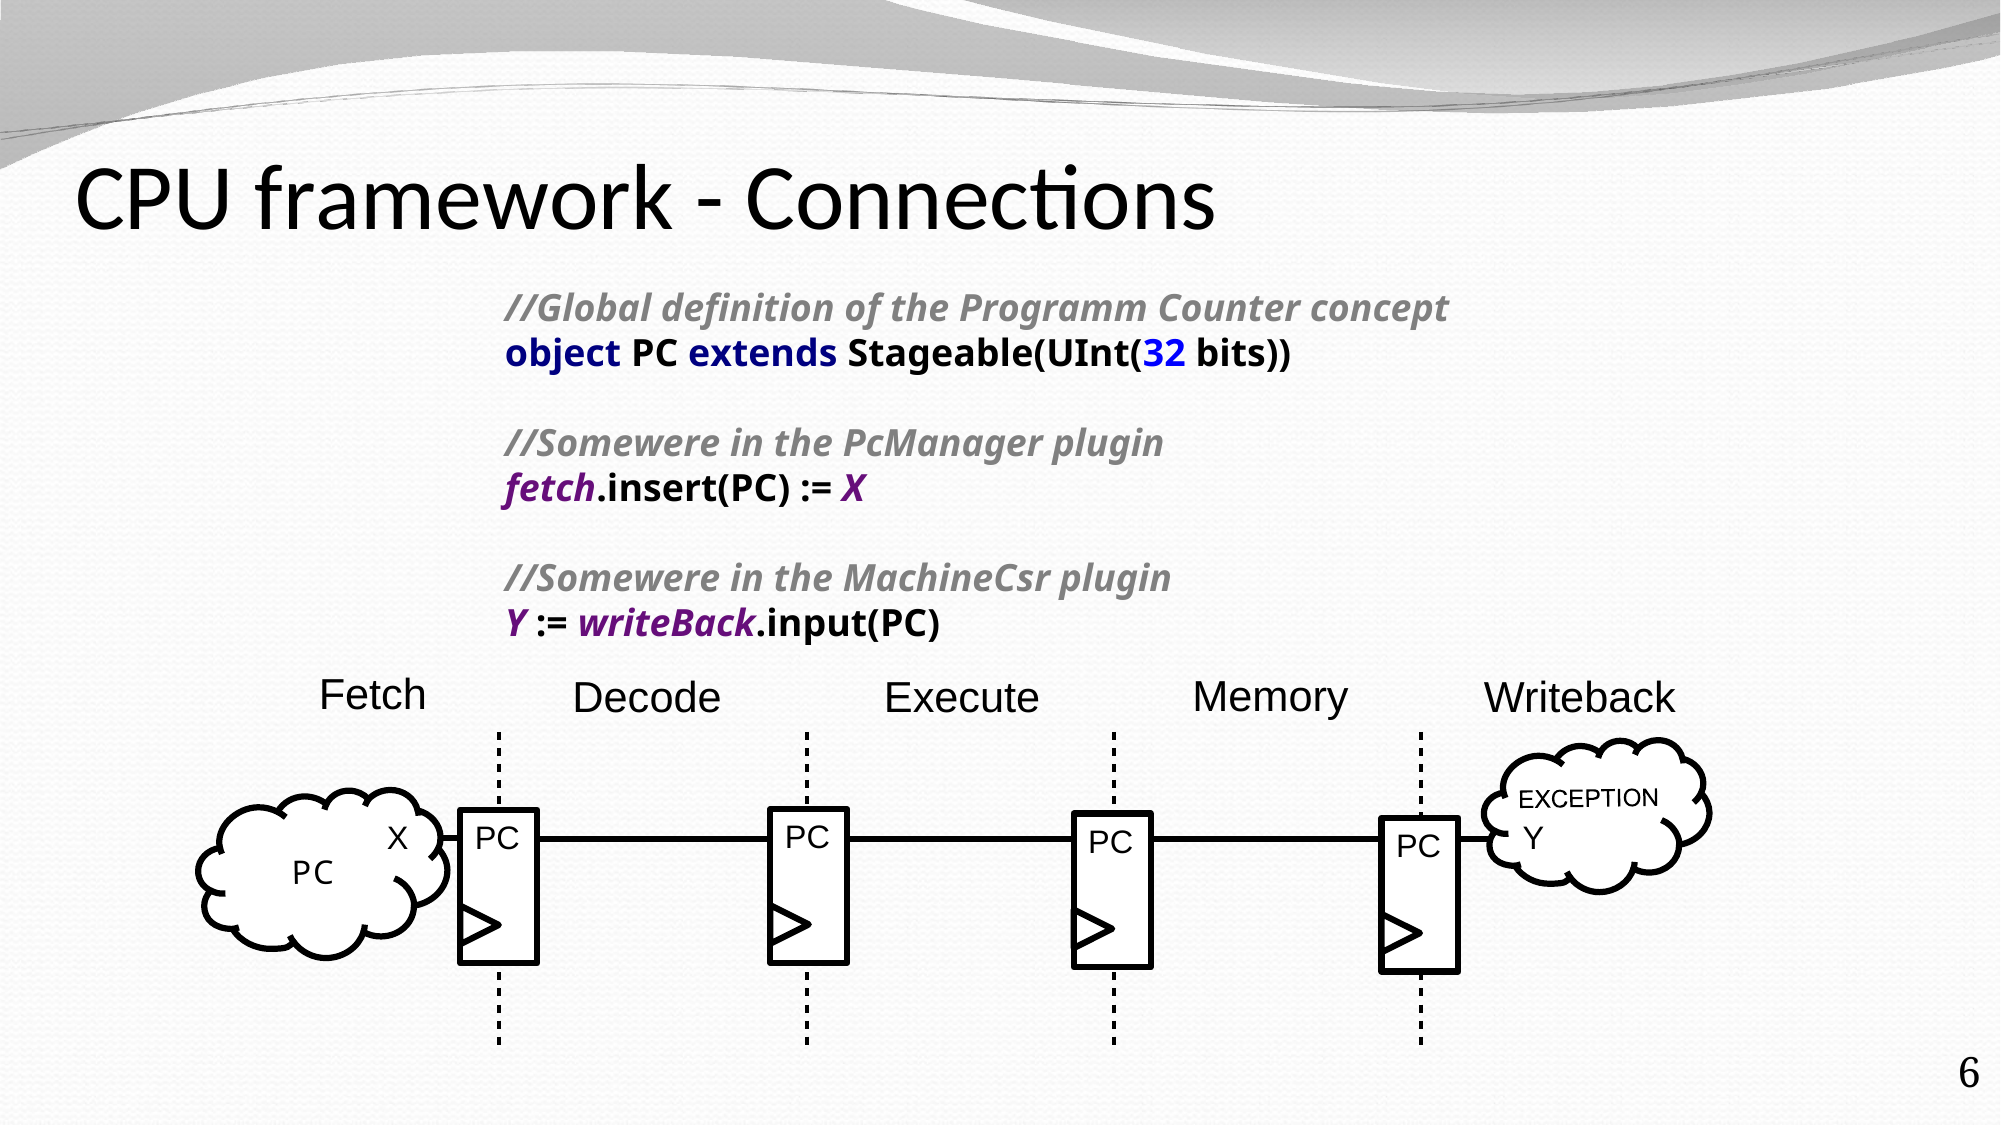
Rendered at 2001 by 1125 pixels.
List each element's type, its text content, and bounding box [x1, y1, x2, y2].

title CPU framework - Connections [75, 60, 1666, 248]
text_box <numéro> [1813, 1042, 1981, 1103]
chart [195, 661, 1713, 1054]
picture [0, 0, 2001, 1125]
text_box //Global definition of the Programm Counter concept object PC extends Stageable(UInt(32 bits)) //Somewere in the PcManager plugin fetch.insert(PC) := X //Somewere in the MachineCsr plugin Y := writeBack.input(PC) [490, 276, 1802, 742]
